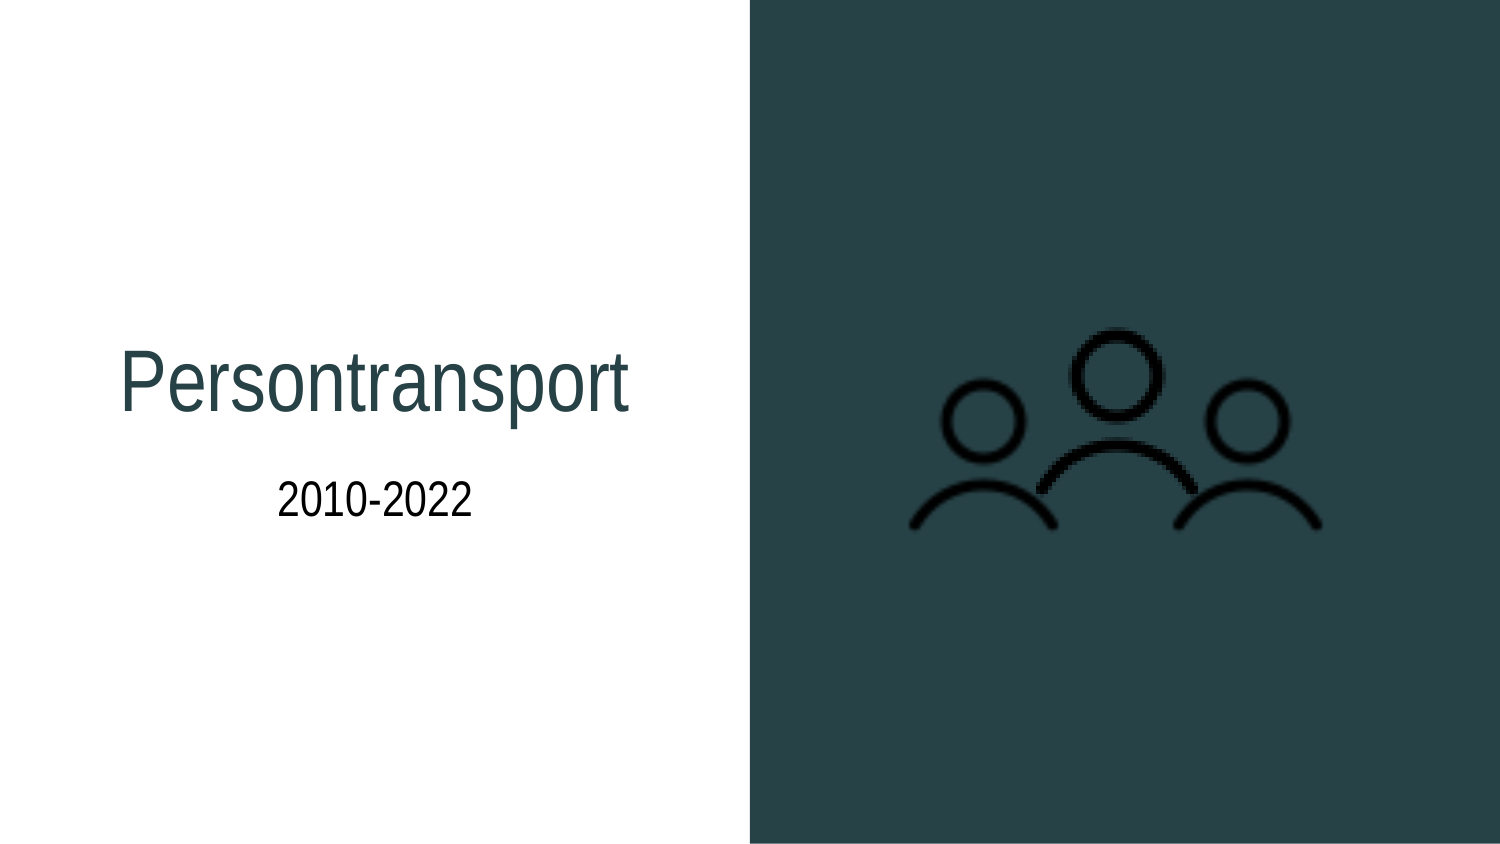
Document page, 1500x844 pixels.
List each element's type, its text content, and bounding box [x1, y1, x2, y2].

title Persontransport [43, 152, 708, 446]
subtitle 2010-2022 [43, 454, 708, 713]
picture [866, 275, 1368, 568]
